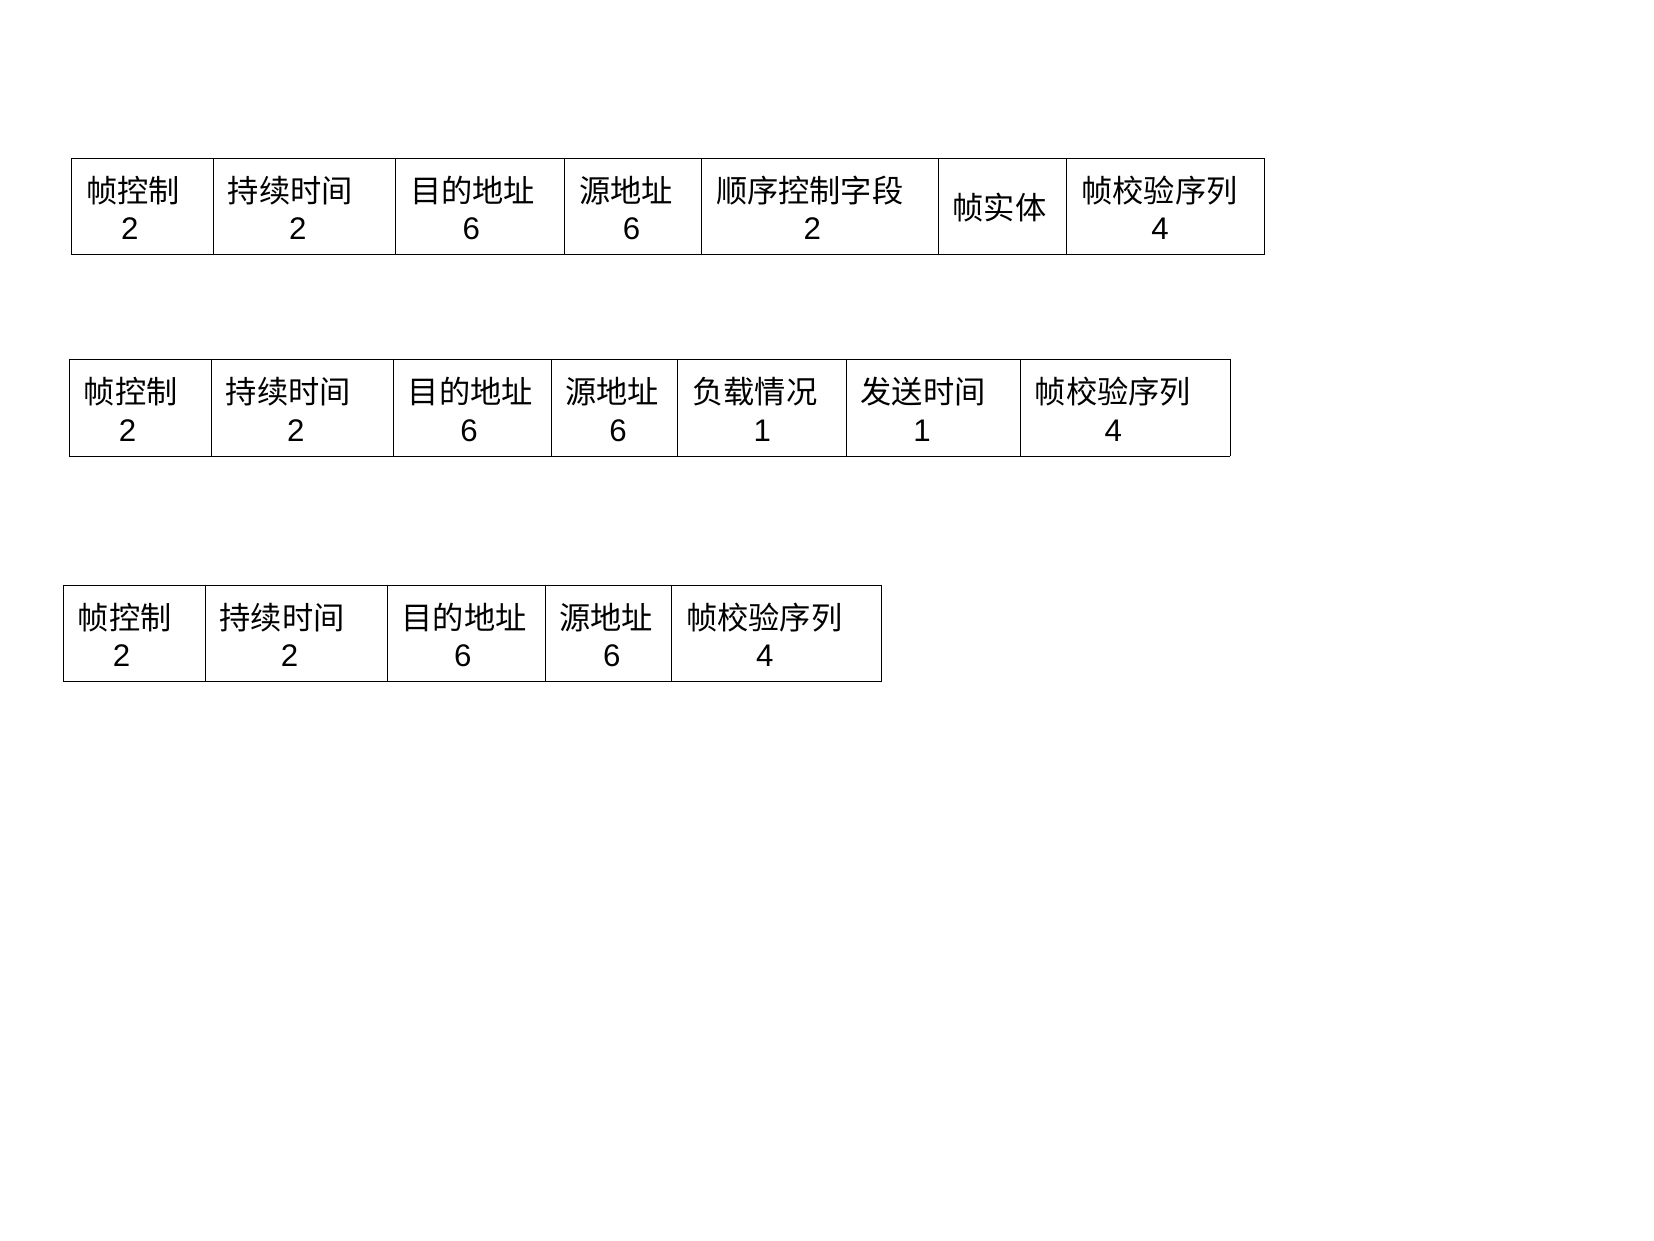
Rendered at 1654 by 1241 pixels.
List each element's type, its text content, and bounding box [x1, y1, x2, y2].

table_header 目的地址 6 [396, 159, 564, 254]
table_header 持续时间 2 [212, 360, 393, 456]
table_header 持续时间 2 [206, 586, 387, 681]
table_header 持续时间 2 [214, 159, 395, 254]
table_header 顺序控制字段 2 [702, 159, 938, 254]
table_header 源地址 6 [565, 159, 701, 254]
table_header 帧校验序列 4 [1021, 360, 1230, 456]
table_header 帧校验序列 4 [1067, 159, 1264, 254]
table_header 帧控制 2 [70, 360, 211, 456]
table_header 发送时间 1 [847, 360, 1020, 456]
table_header 帧实体 [939, 159, 1066, 254]
table_header 目的地址 6 [394, 360, 551, 456]
table_header 目的地址 6 [388, 586, 545, 681]
table_header 负载情况 1 [678, 360, 846, 456]
table_header 源地址 6 [546, 586, 671, 681]
table_header 源地址 6 [552, 360, 677, 456]
table_header 帧校验序列 4 [672, 586, 881, 681]
table_header 帧控制 2 [72, 159, 213, 254]
table_header 帧控制 2 [64, 586, 205, 681]
